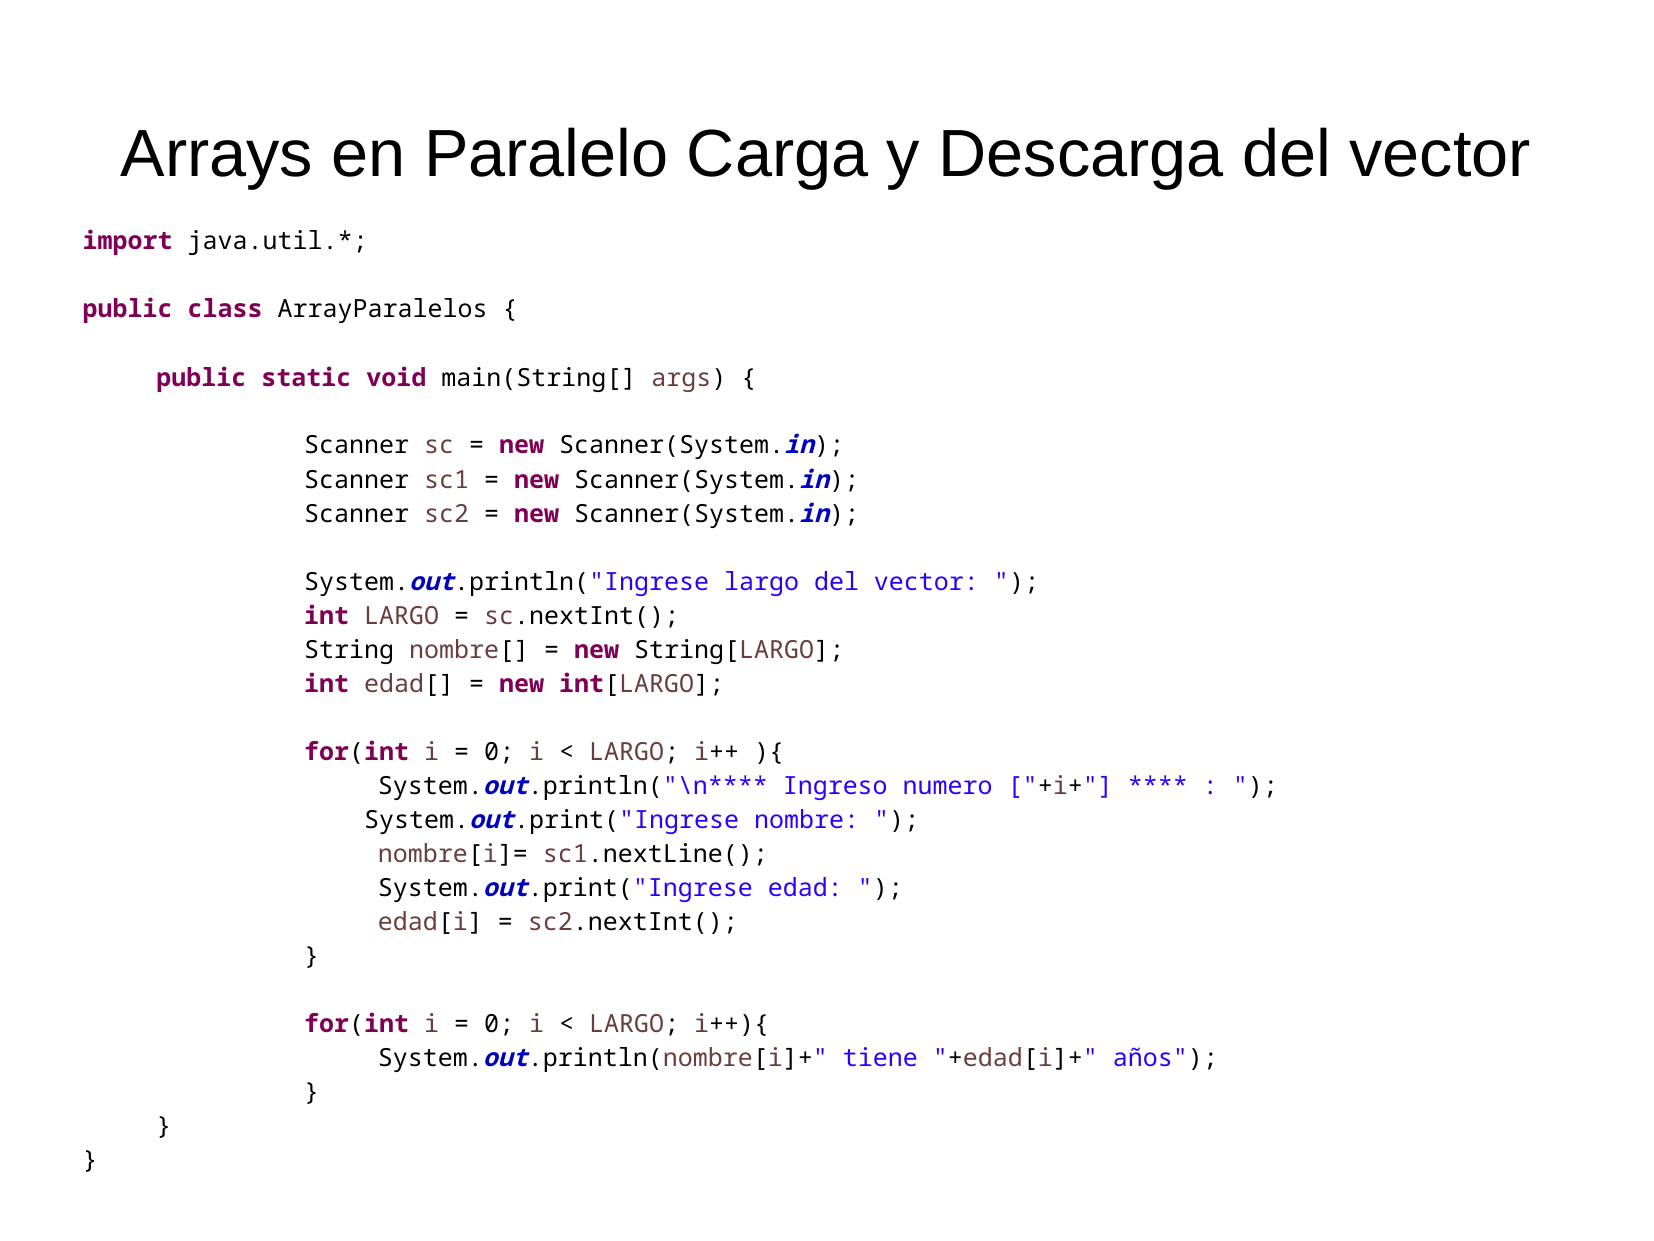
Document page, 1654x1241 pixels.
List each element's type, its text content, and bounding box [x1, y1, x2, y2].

subtitle import java.util.*; public class ArrayParalelos { public static void main(String[] args) { Scanner sc = new Scanner(System.in); Scanner sc1 = new Scanner(System.in); Scanner sc2 = new Scanner(System.in); System.out.println("Ingrese largo del vector: "); int LARGO = sc.nextInt(); String nombre[] = new String[LARGO]; int edad[] = new int[LARGO]; for(int i = 0; i < LARGO; i++ ){ System.out.println("\n**** Ingreso numero ["+i+"] **** : "); System.out.print("Ingrese nombre: "); nombre[i]= sc1.nextLine(); System.out.print("Ingrese edad: "); edad[i] = sc2.nextInt(); } for(int i = 0; i < LARGO; i++){ System.out.println(nombre[i]+" tiene "+edad[i]+" años"); } } } [82, 290, 1571, 1109]
title Arrays en Paralelo Carga y Descarga del vector [82, 49, 1571, 257]
